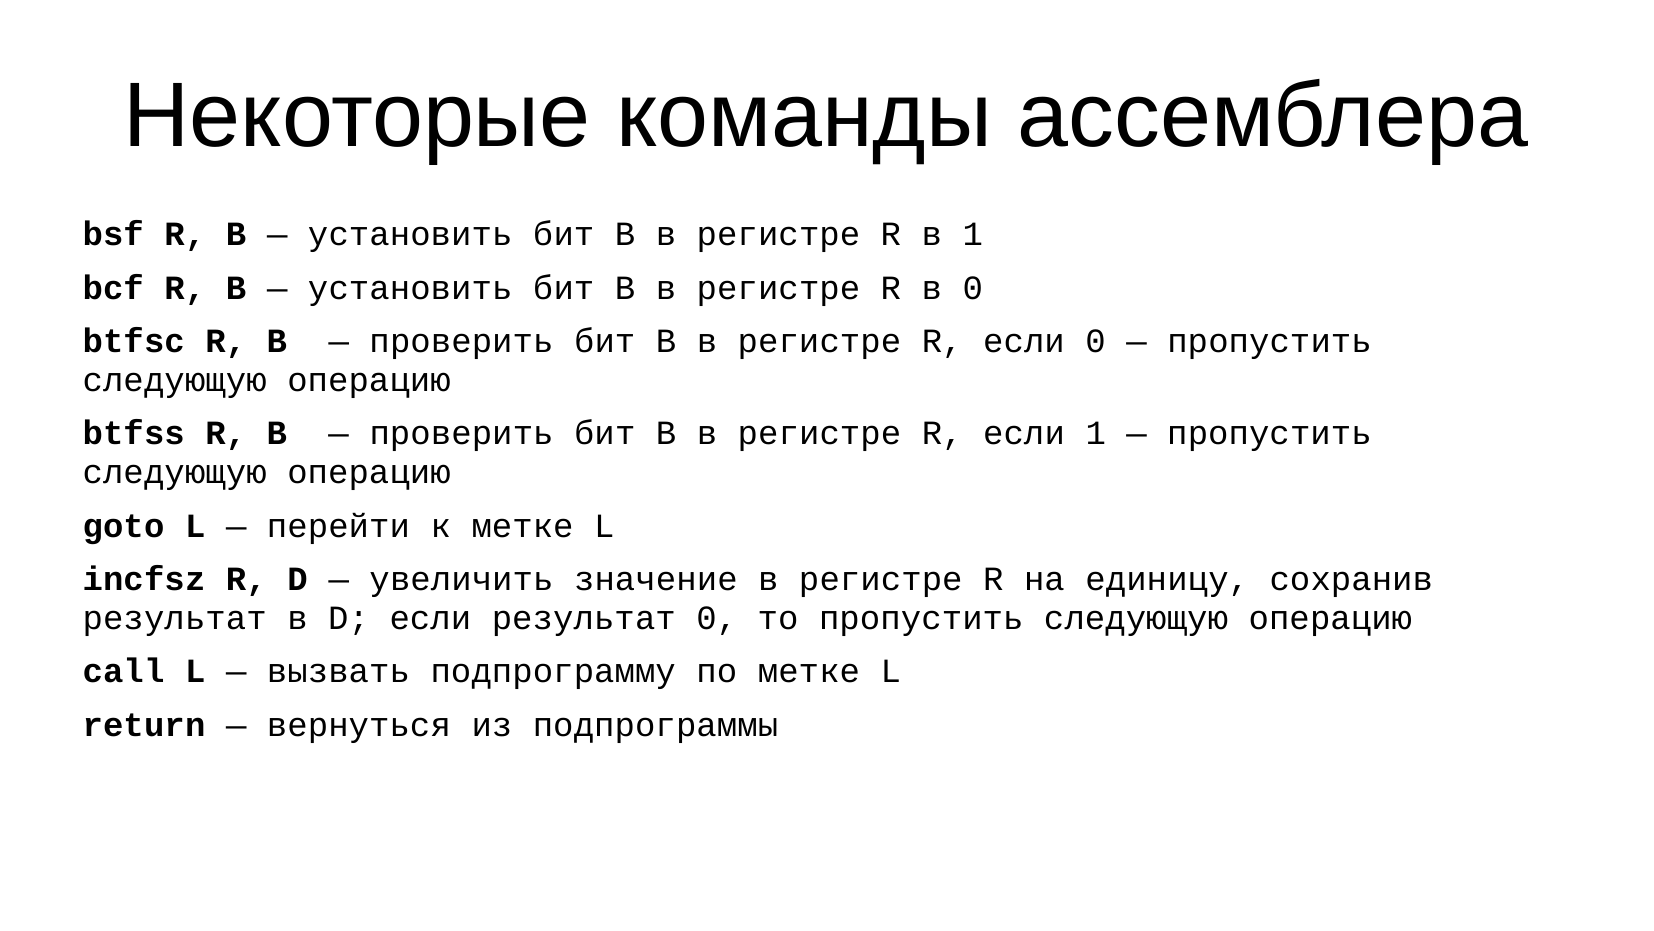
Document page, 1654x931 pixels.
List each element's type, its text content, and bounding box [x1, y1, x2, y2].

title Некоторые команды ассемблера [82, 37, 1571, 193]
list bsf R, B — установить бит B в регистре R в 1 bcf R, B — установить бит B в регистре R в 0 btfsc R, B — проверить бит B в регистре R, если 0 — пропустить следующую операцию btfss R, B — проверить бит B в регистре R, если 1 — пропустить следующую операцию goto L — перейти к метке L incfsz R, D — увеличить значение в регистре R на единицу, сохранив результат в D; если результат 0, то пропустить следующую операцию call L — вызвать подпрограмму по метке L return — вернуться из подпрограммы [82, 217, 1565, 758]
